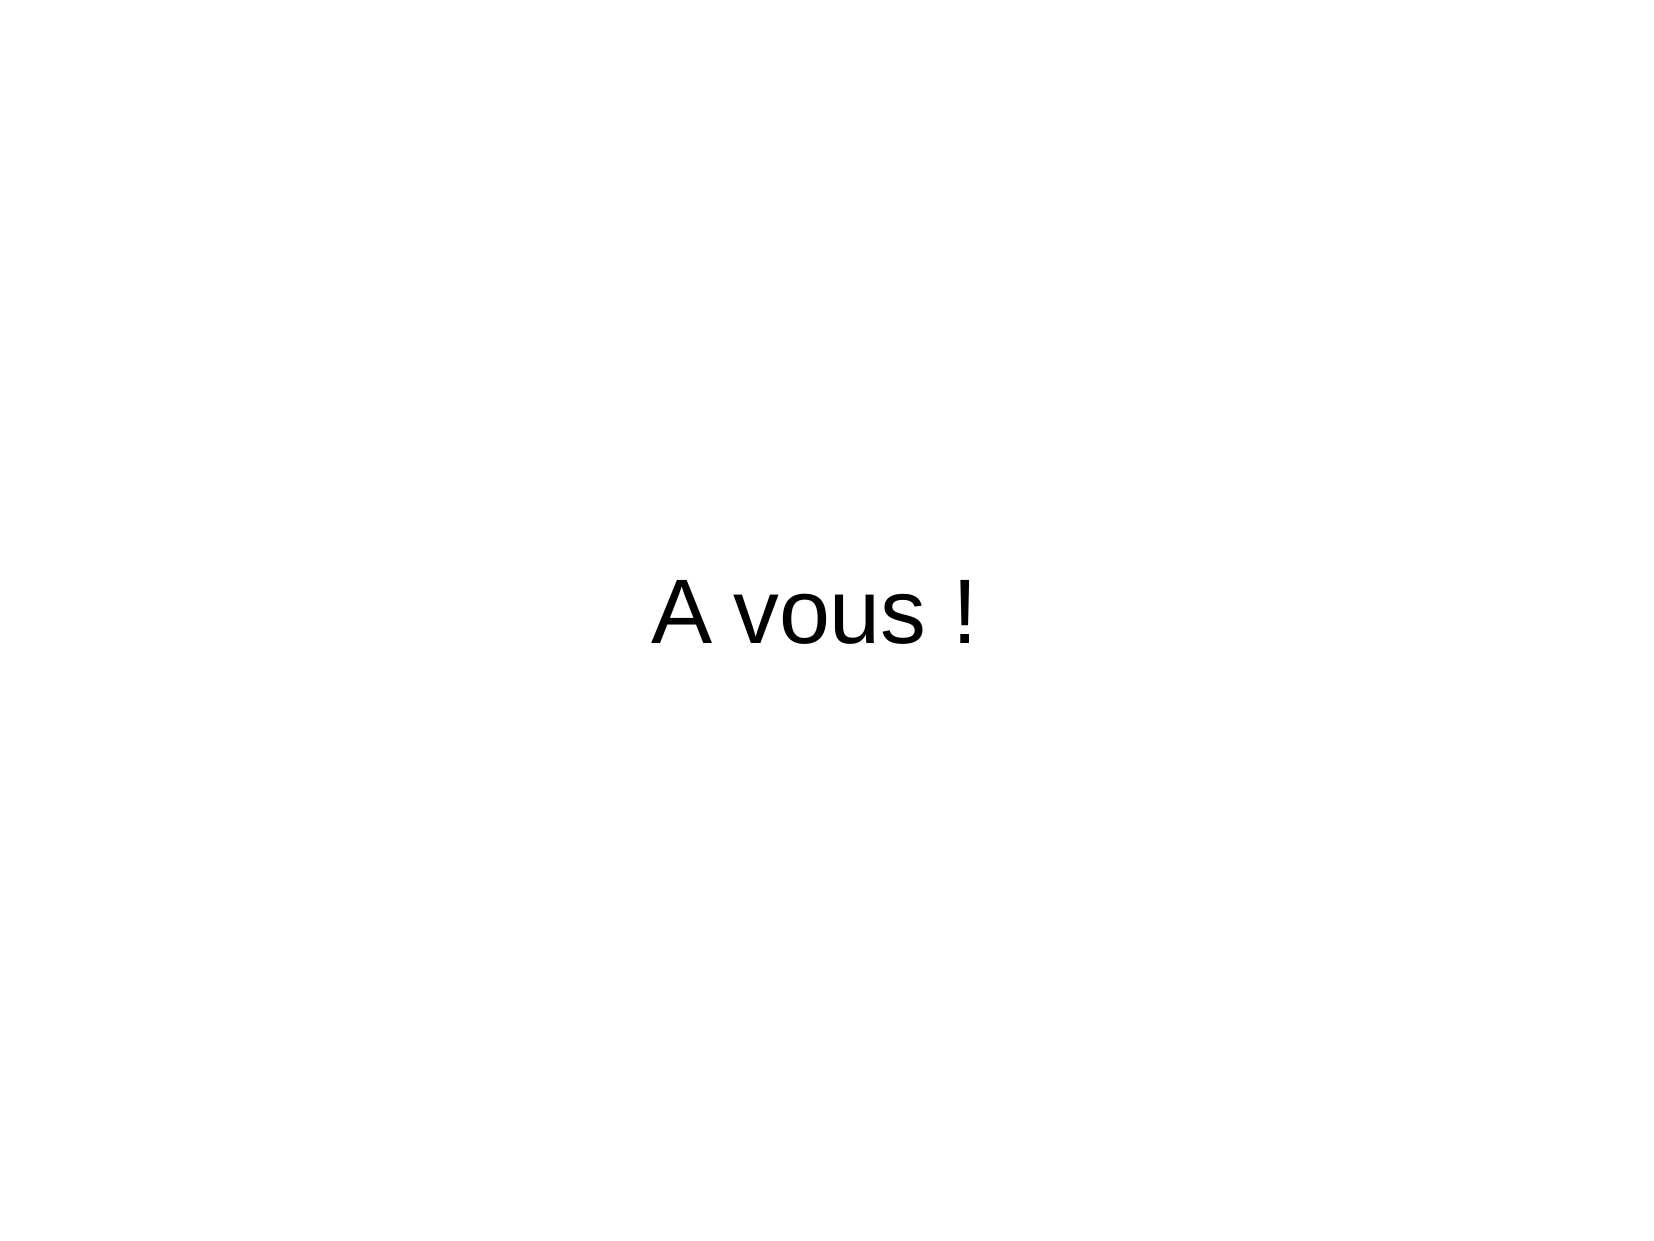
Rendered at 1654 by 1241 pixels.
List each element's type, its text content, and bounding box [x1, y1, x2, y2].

title A vous ! [70, 507, 1559, 715]
